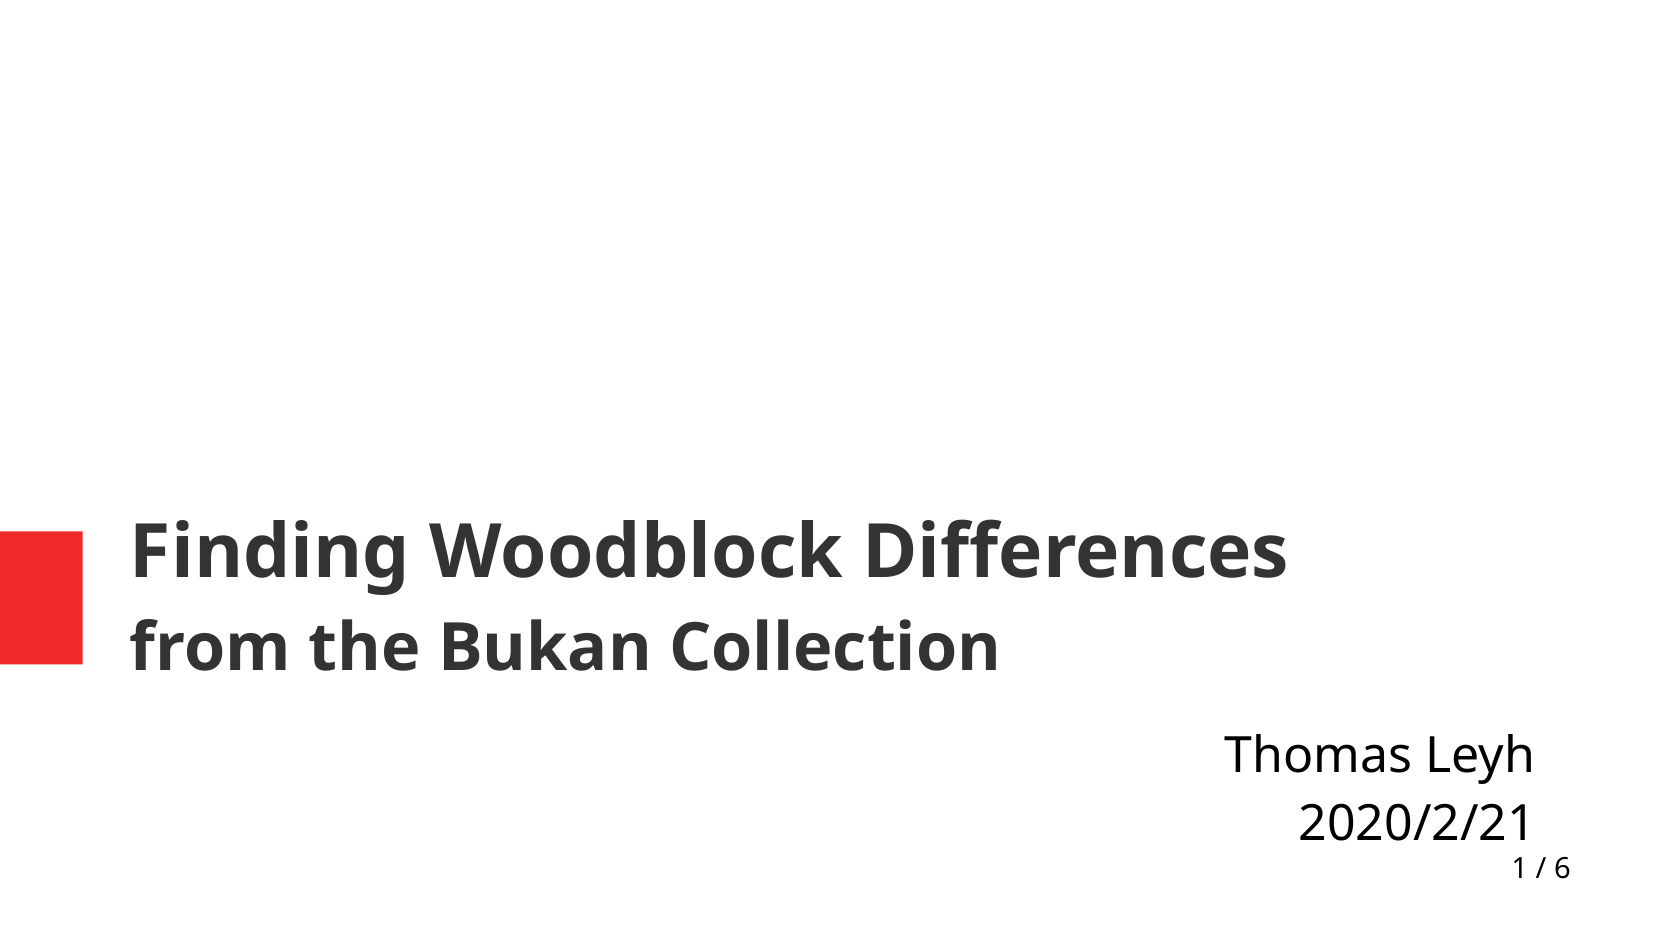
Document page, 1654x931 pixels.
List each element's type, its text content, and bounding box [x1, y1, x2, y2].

subtitle Thomas Leyh 2020/2/21 [129, 718, 1536, 856]
title Finding Woodblock Differences from the Bukan Collection [129, 496, 1536, 691]
